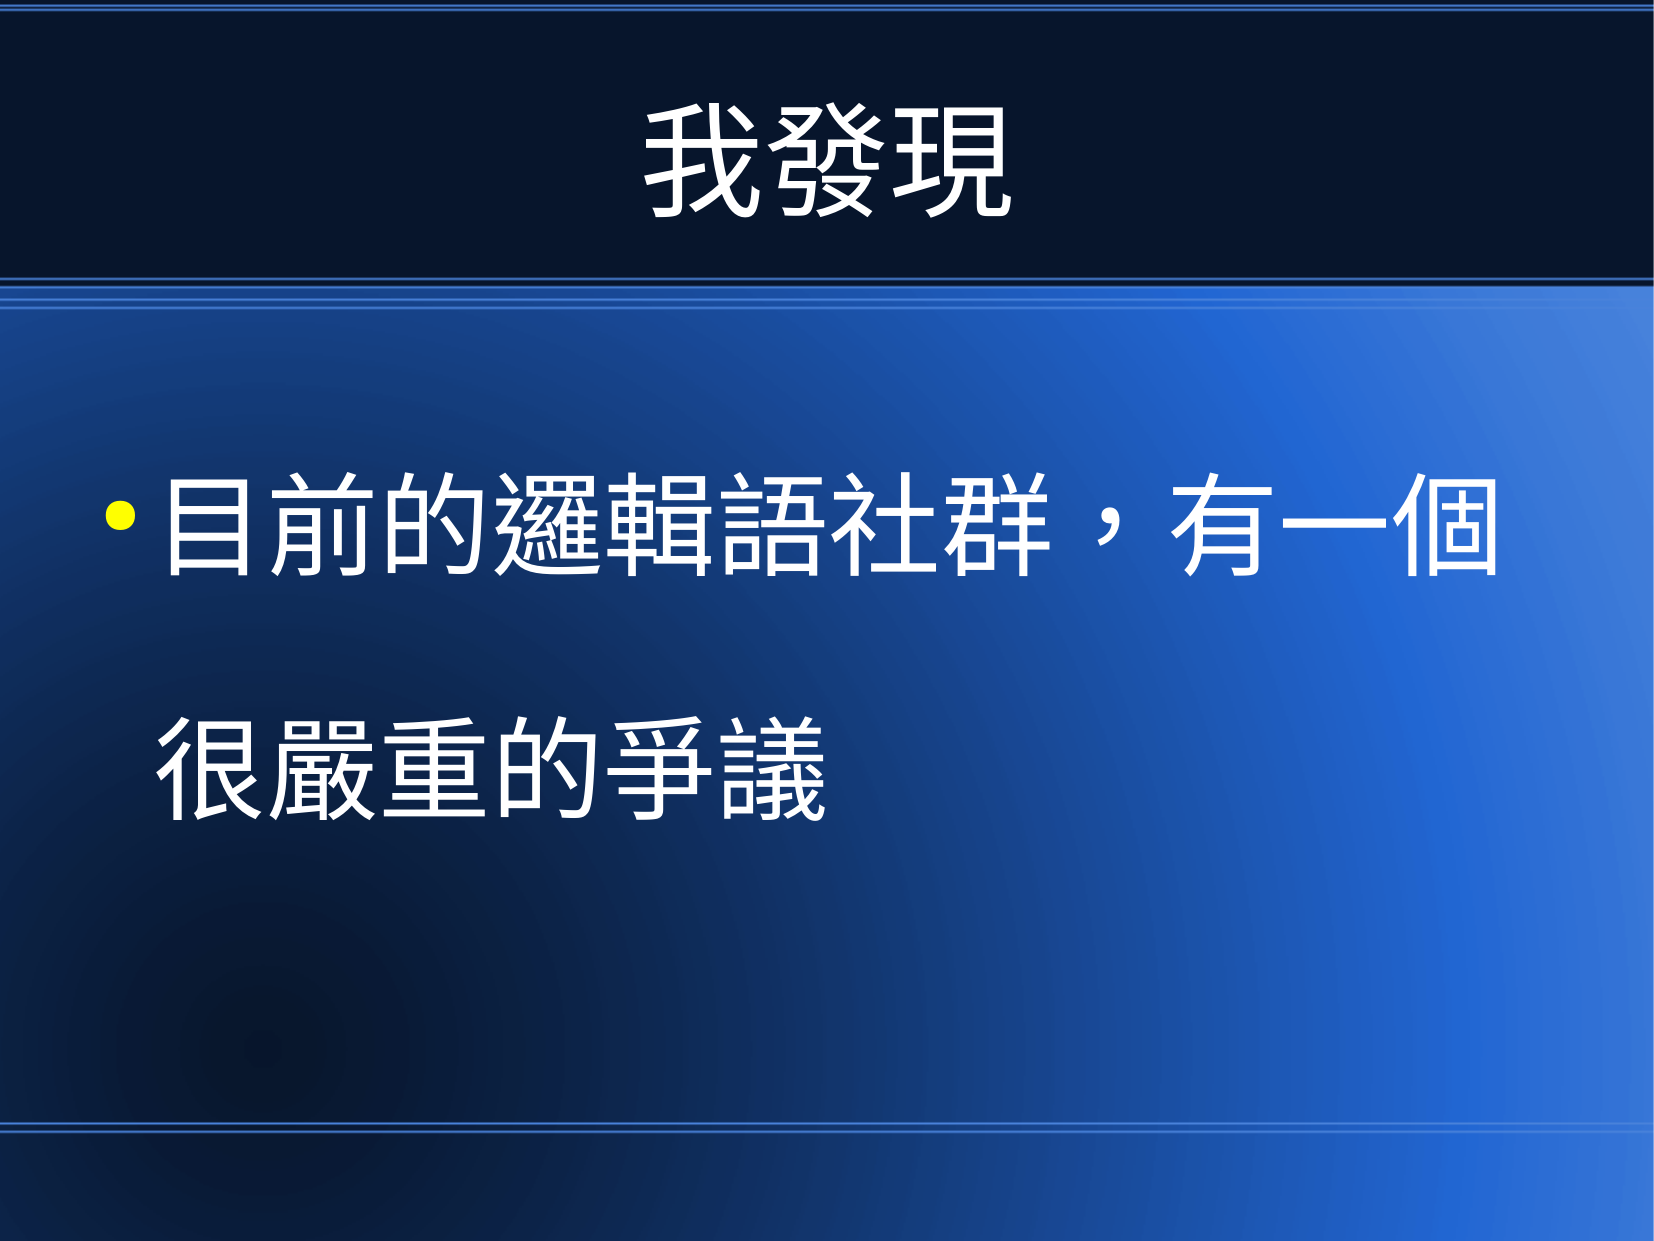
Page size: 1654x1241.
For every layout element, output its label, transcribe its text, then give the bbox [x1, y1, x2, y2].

title 我發現 [82, 49, 1571, 257]
picture [0, 0, 1654, 1241]
list 目前的邏輯語社群，有一個很嚴重的爭議 [82, 355, 1571, 1241]
